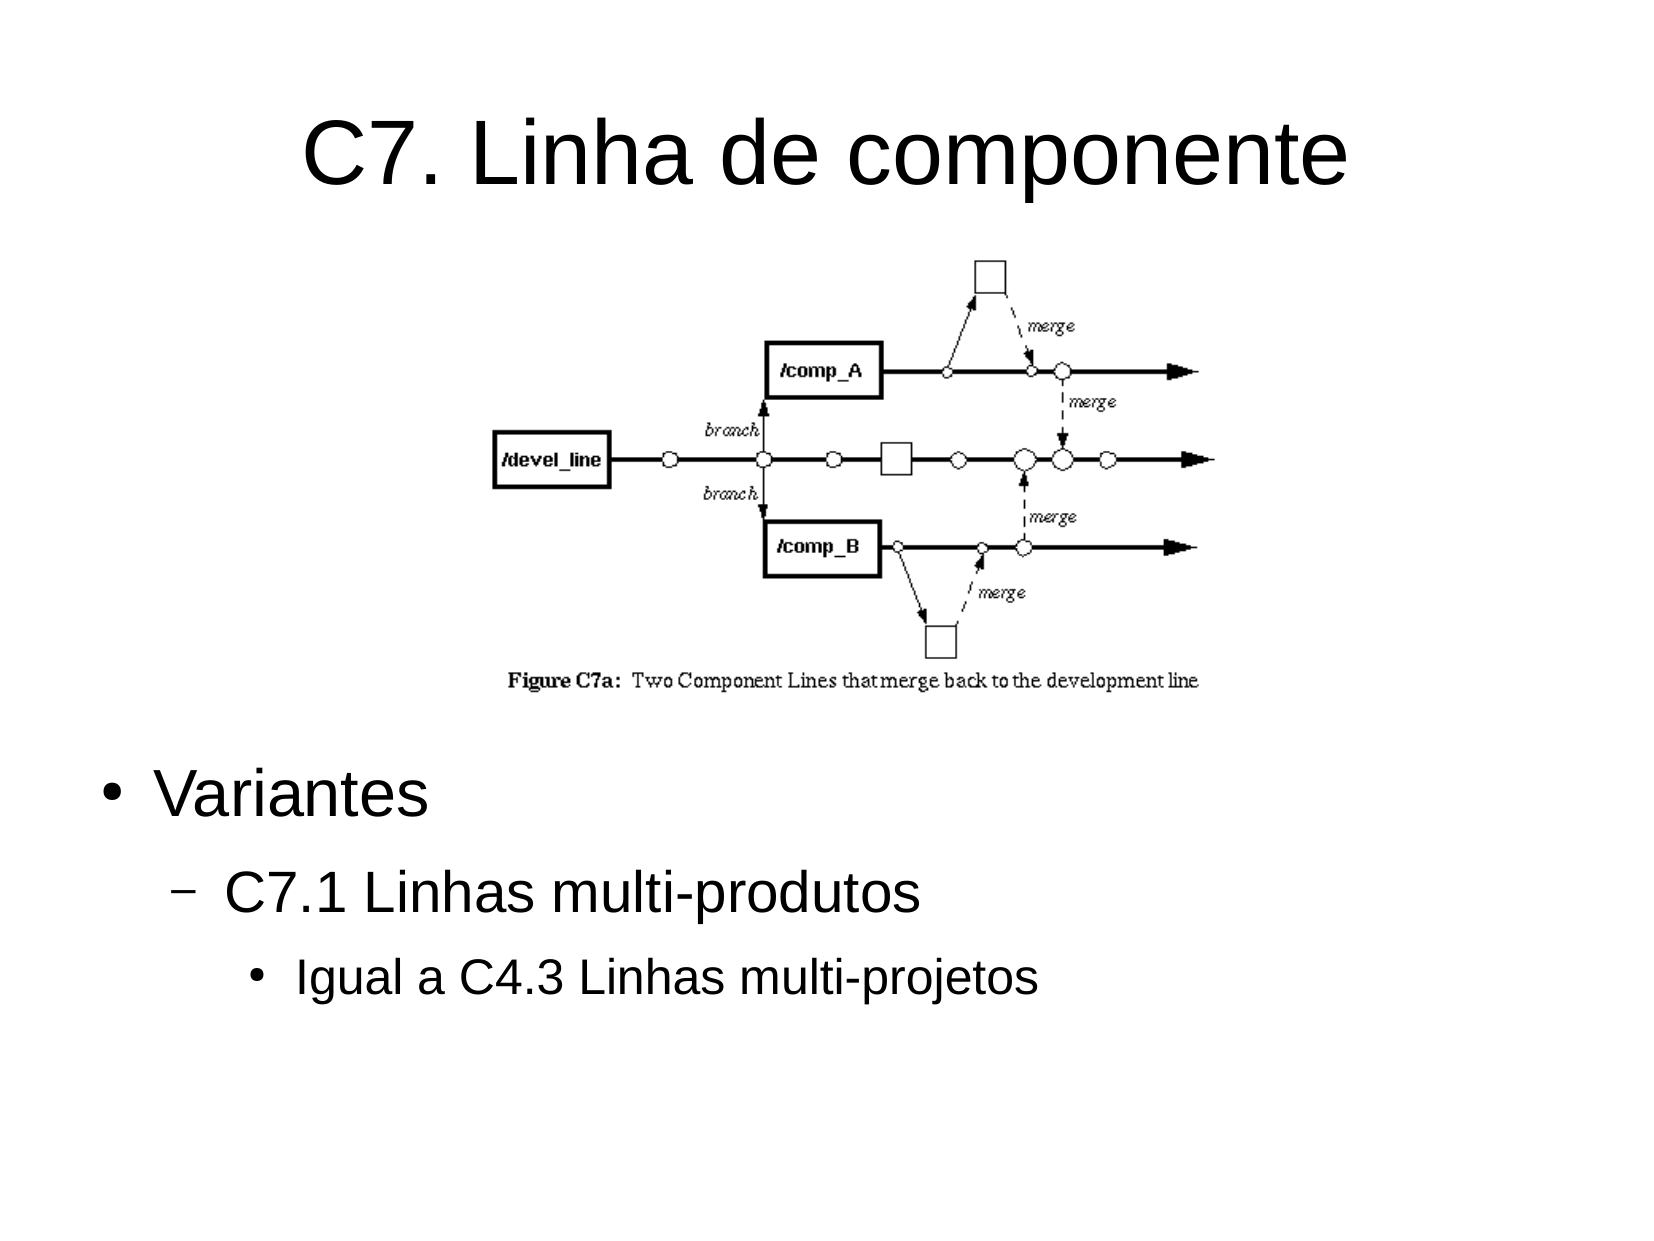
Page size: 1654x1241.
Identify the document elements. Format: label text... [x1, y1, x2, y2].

picture [472, 247, 1234, 709]
list Variantes C7.1 Linhas multi-produtos Igual a C4.3 Linhas multi-projetos [82, 755, 1571, 1111]
title C7. Linha de componente [82, 49, 1571, 257]
